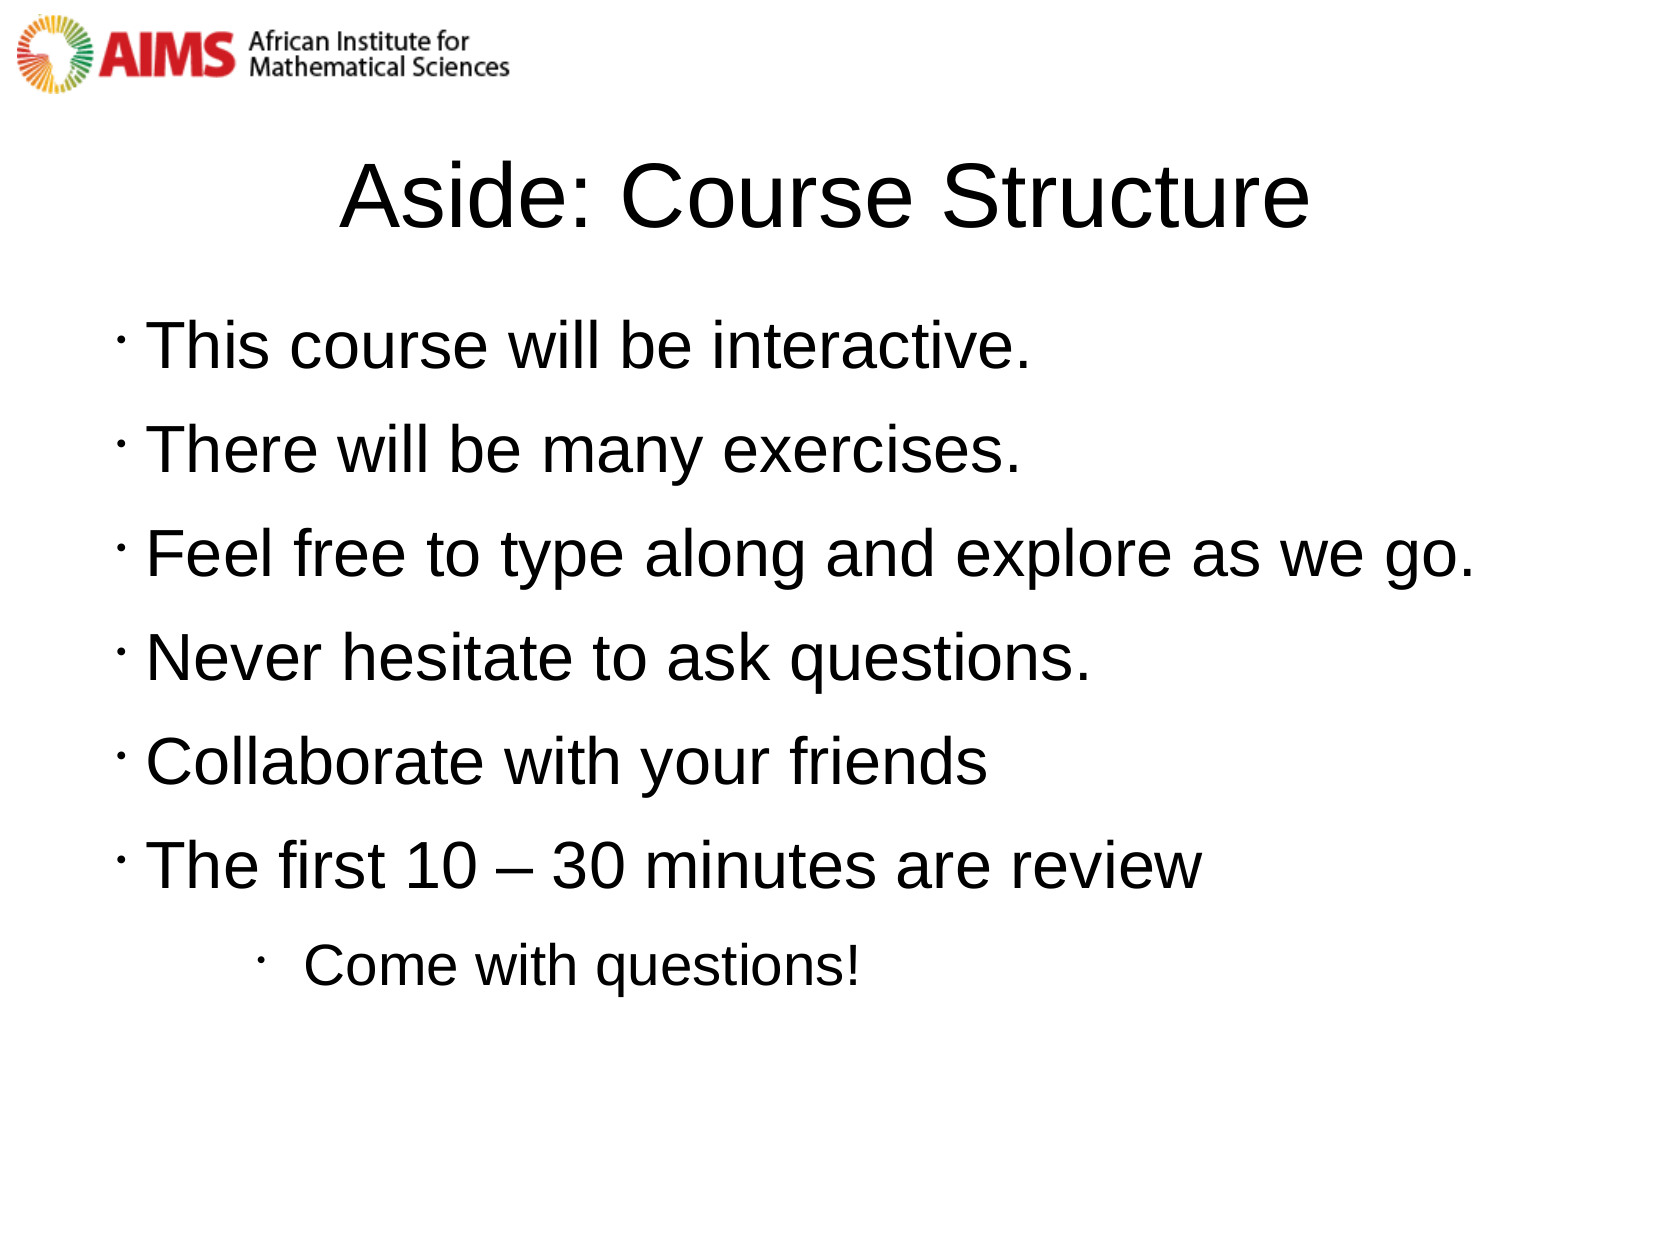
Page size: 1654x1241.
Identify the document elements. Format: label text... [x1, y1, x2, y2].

picture [17, 14, 511, 94]
title Aside: Course Structure [82, 92, 1571, 301]
list This course will be interactive. There will be many exercises. Feel free to type along and explore as we go. Never hesitate to ask questions. Collaborate with your friends The first 10 – 30 minutes are review Come with questions! [60, 308, 1571, 1119]
